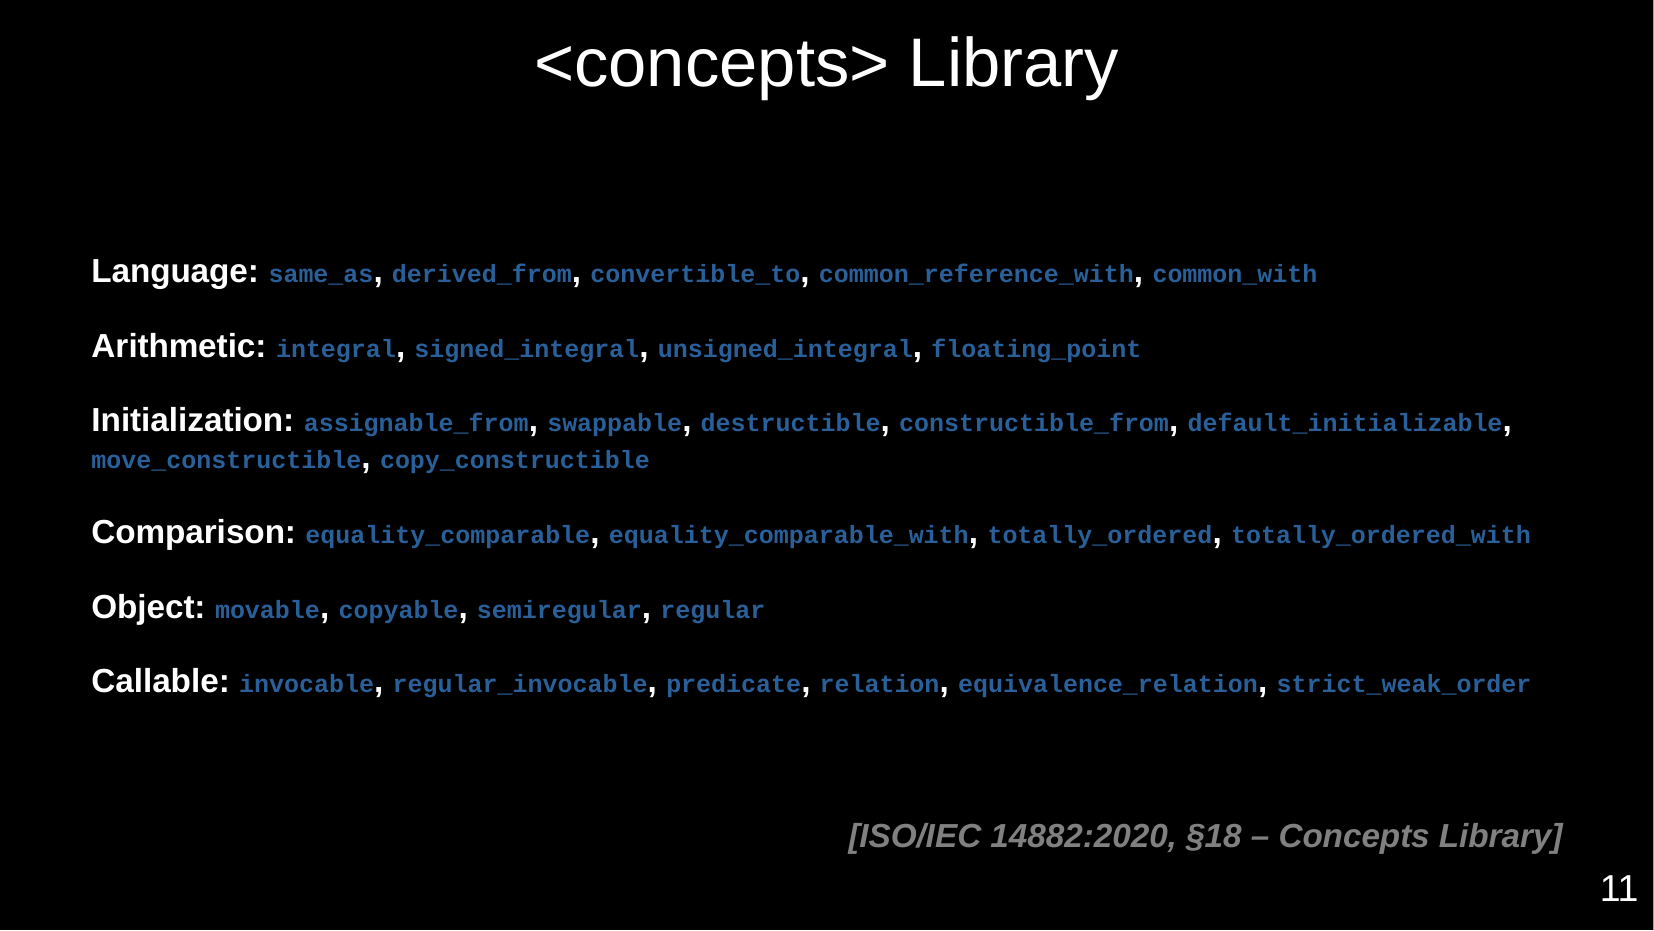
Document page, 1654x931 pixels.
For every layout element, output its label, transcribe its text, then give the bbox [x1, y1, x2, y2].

text_box Language: same_as, derived_from, convertible_to, common_reference_with, common_with Arithmetic: integral, signed_integral, unsigned_integral, floating_point Initialization: assignable_from, swappable, destructible, constructible_from, default_initializable, move_constructible, copy_constructible Comparison: equality_comparable, equality_comparable_with, totally_ordered, totally_ordered_with Object: movable, copyable, semiregular, regular Callable: invocable, regular_invocable, predicate, relation, equivalence_relation, strict_weak_order [91, 179, 1580, 773]
text_box <number> [1024, 860, 1654, 931]
text_box [ISO/IEC 14882:2020, §18 – Concepts Library] [495, 810, 1579, 862]
title <concepts> Library [82, 4, 1571, 121]
